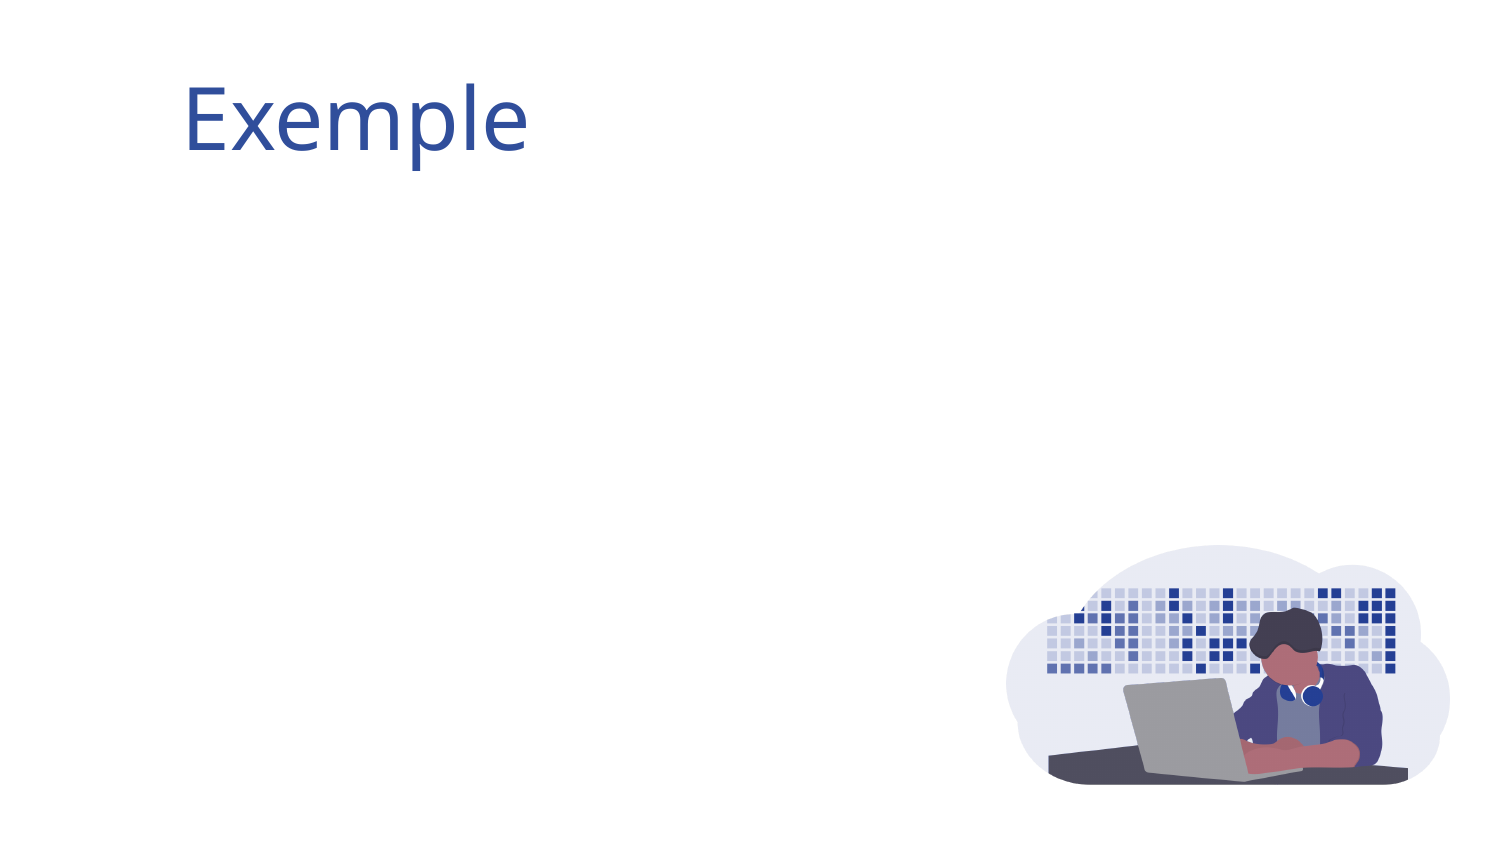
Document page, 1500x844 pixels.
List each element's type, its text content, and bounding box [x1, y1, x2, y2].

title Exemple [177, 21, 1138, 209]
picture [1006, 545, 1450, 785]
